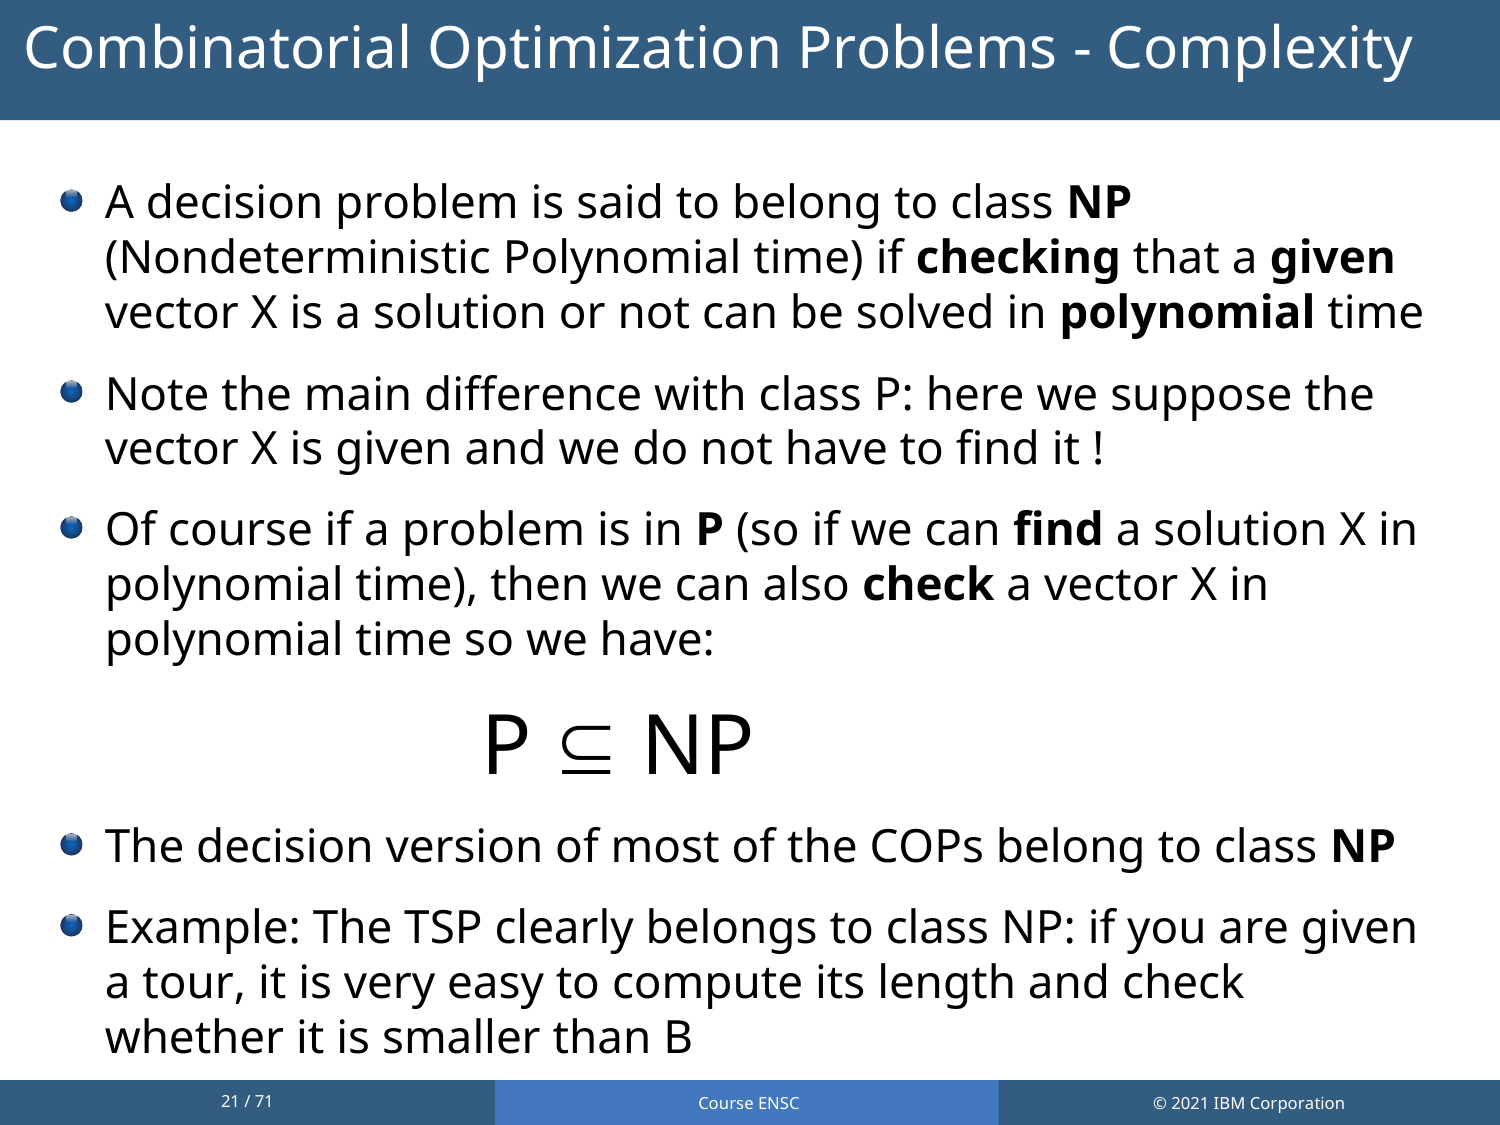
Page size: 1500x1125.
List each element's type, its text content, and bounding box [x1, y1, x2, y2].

list A decision problem is said to belong to class NP (Nondeterministic Polynomial time) if checking that a given vector X is a solution or not can be solved in polynomial time Note the main difference with class P: here we suppose the vector X is given and we do not have to find it ! Of course if a problem is in P (so if we can find a solution X in polynomial time), then we can also check a vector X in polynomial time so we have: P ⊆ NP The decision version of most of the COPs belong to class NP Example: The TSP clearly belongs to class NP: if you are given a tour, it is very easy to compute its length and check whether it is smaller than B [45, 165, 1441, 1125]
title Combinatorial Optimization Problems - Complexity [0, 0, 1500, 121]
